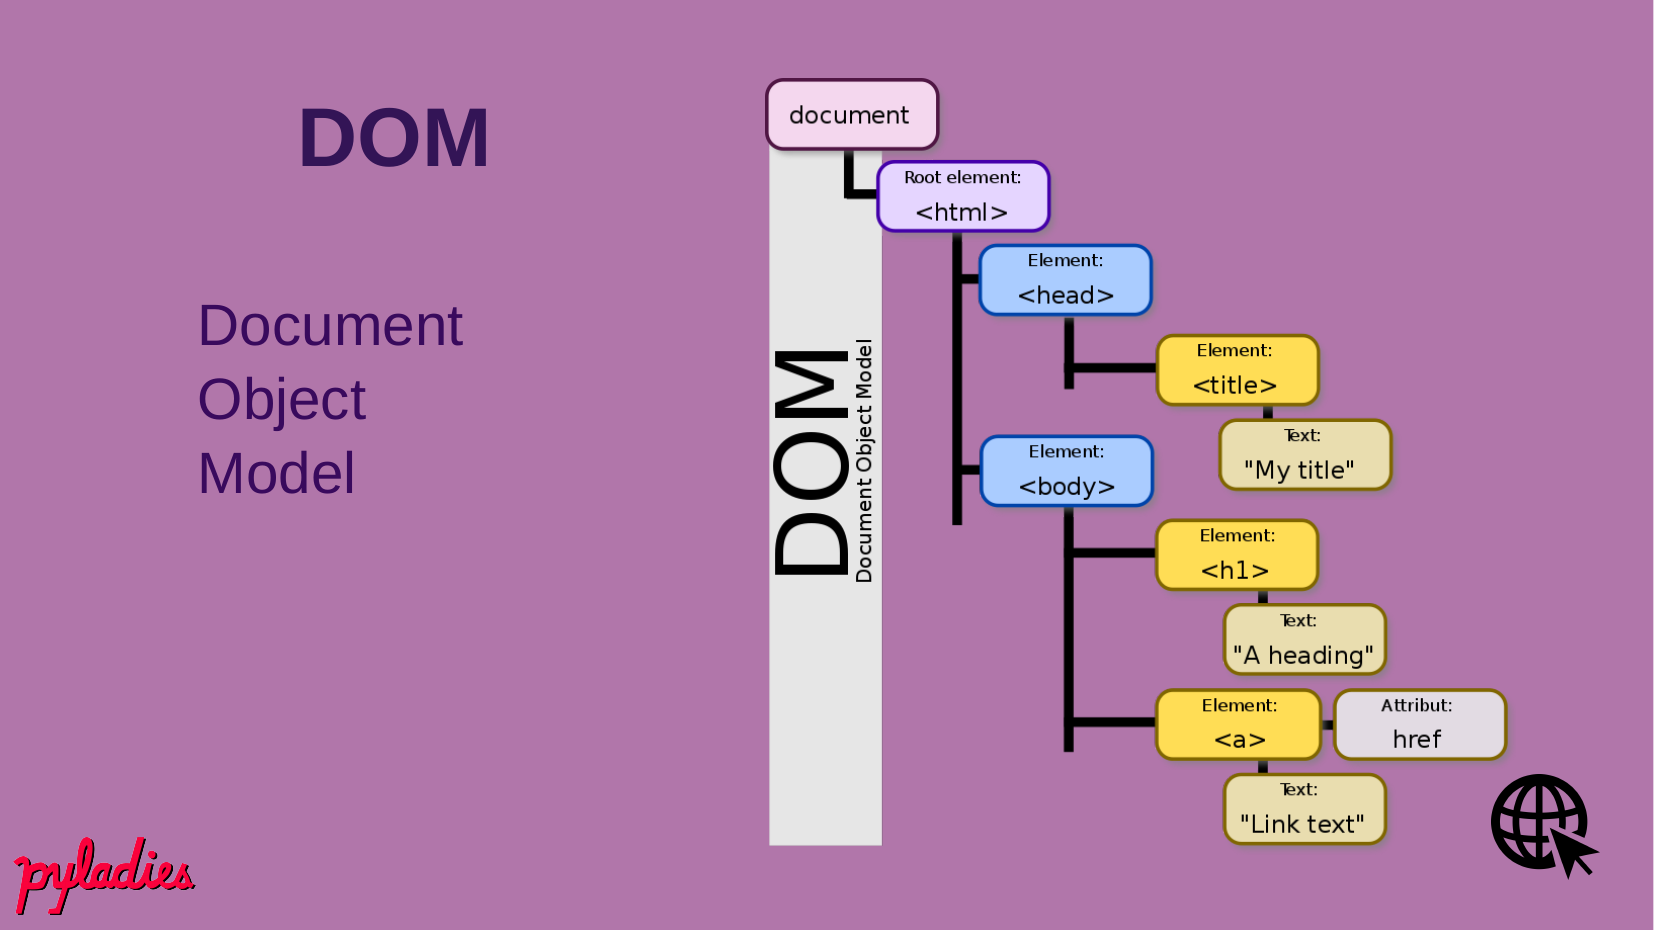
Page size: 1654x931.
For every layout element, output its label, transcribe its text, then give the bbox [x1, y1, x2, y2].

text_box DOM [75, 84, 714, 286]
picture [765, 78, 1600, 880]
text_box Document Object Model [183, 285, 676, 578]
picture [13, 837, 196, 916]
